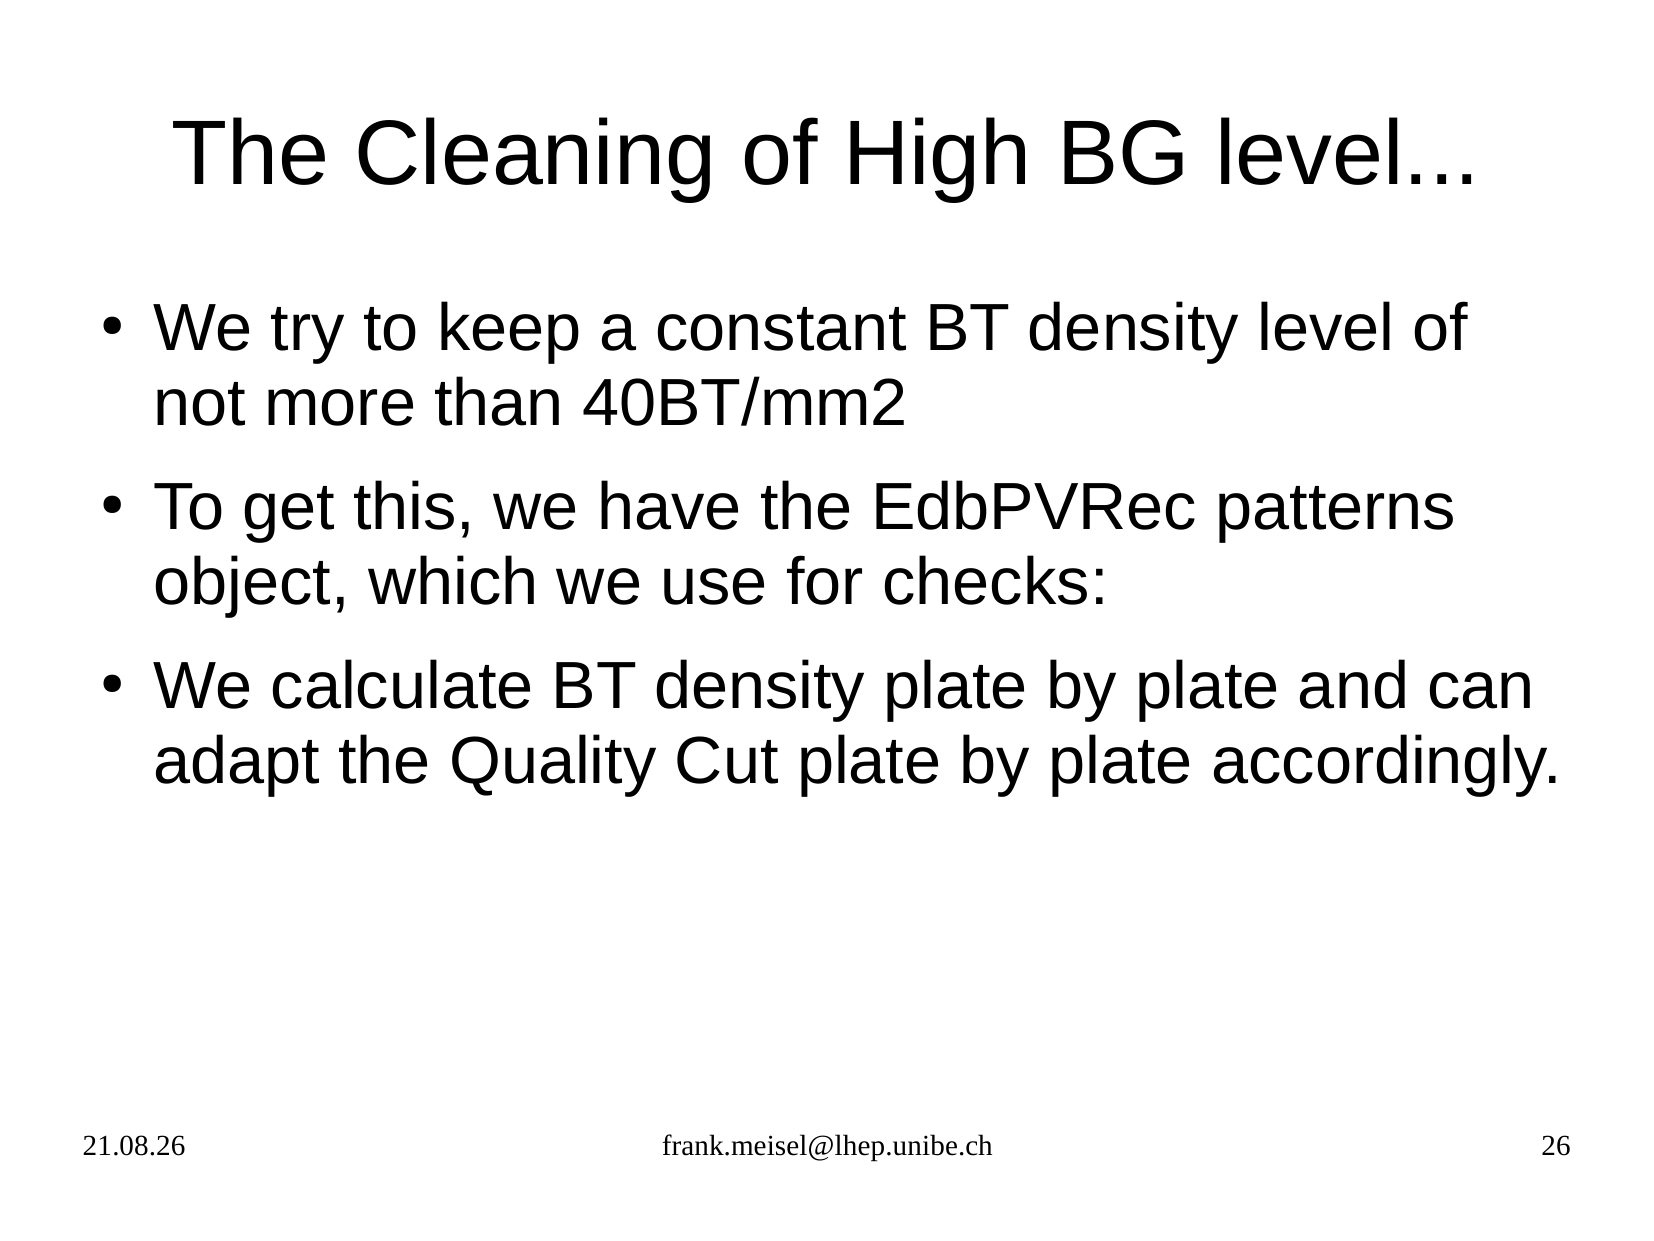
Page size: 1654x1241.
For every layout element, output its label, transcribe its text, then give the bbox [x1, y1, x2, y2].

list We try to keep a constant BT density level of not more than 40BT/mm2 To get this, we have the EdbPVRec patterns object, which we use for checks: We calculate BT density plate by plate and can adapt the Quality Cut plate by plate accordingly. [82, 290, 1571, 1109]
title The Cleaning of High BG level... [82, 49, 1571, 257]
